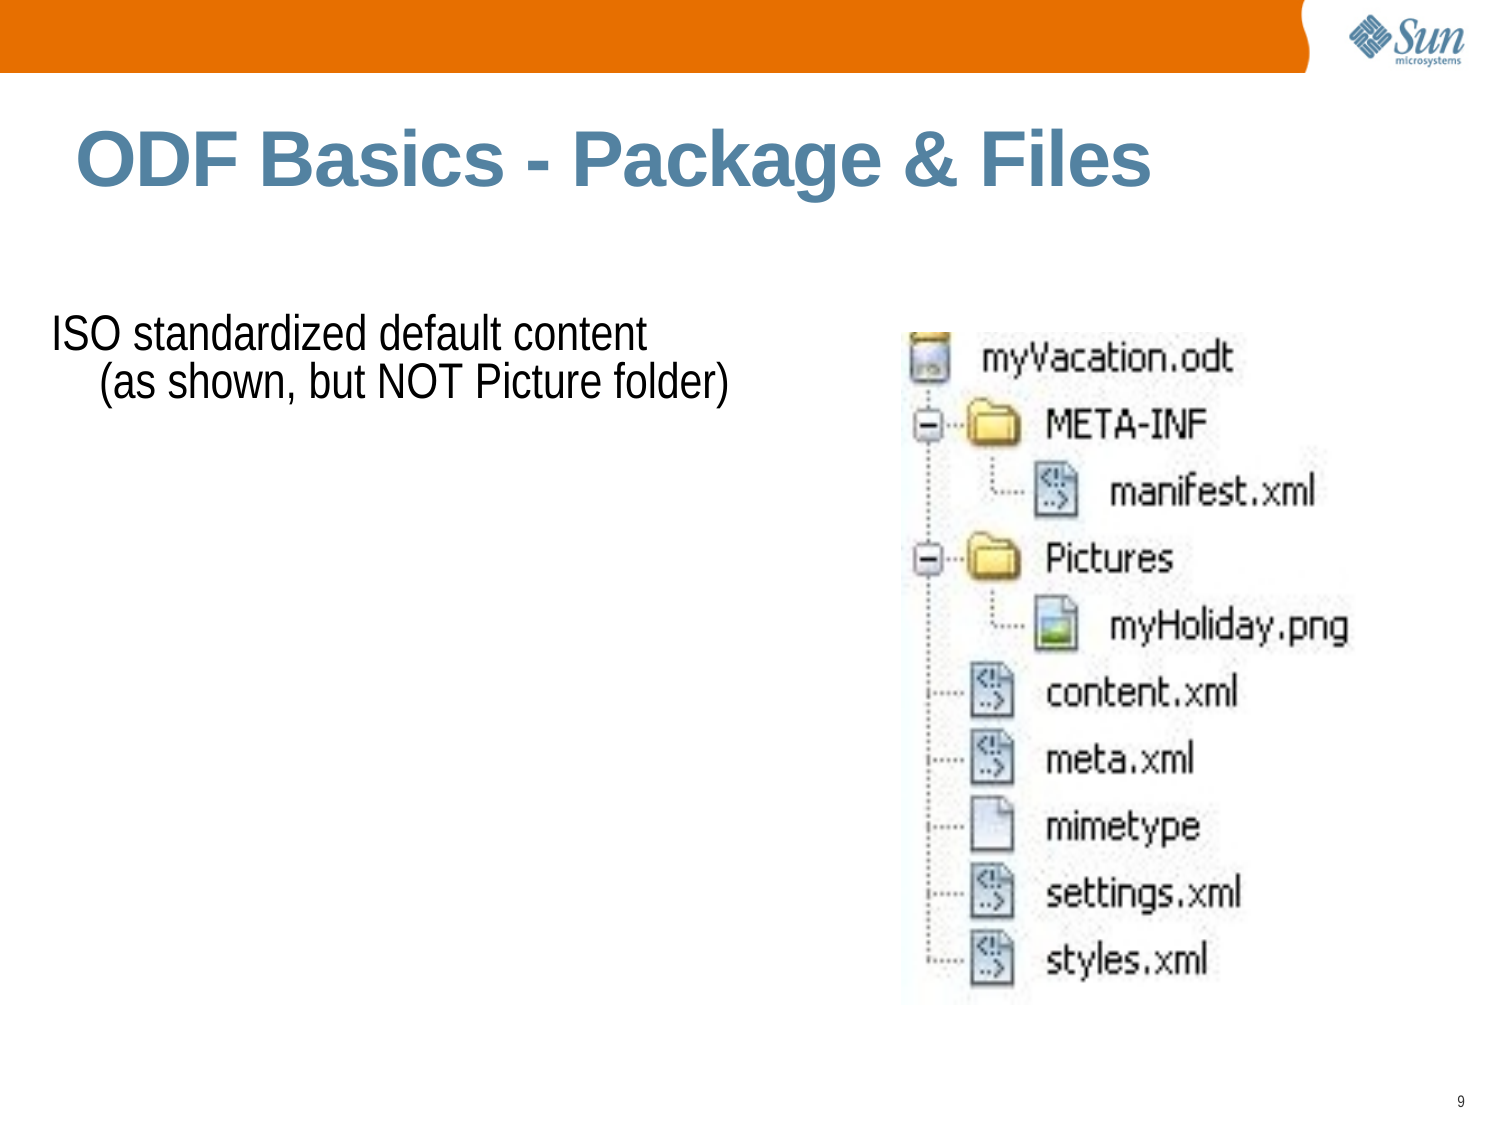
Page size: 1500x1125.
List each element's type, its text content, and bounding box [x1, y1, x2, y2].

title ODF Basics - Package & Files [75, 123, 1437, 227]
picture [0, 0, 1500, 73]
picture [901, 332, 1419, 1005]
list [64, 258, 1401, 1062]
text_box ISO standardized default content (as shown, but NOT Picture folder) [31, 311, 876, 947]
